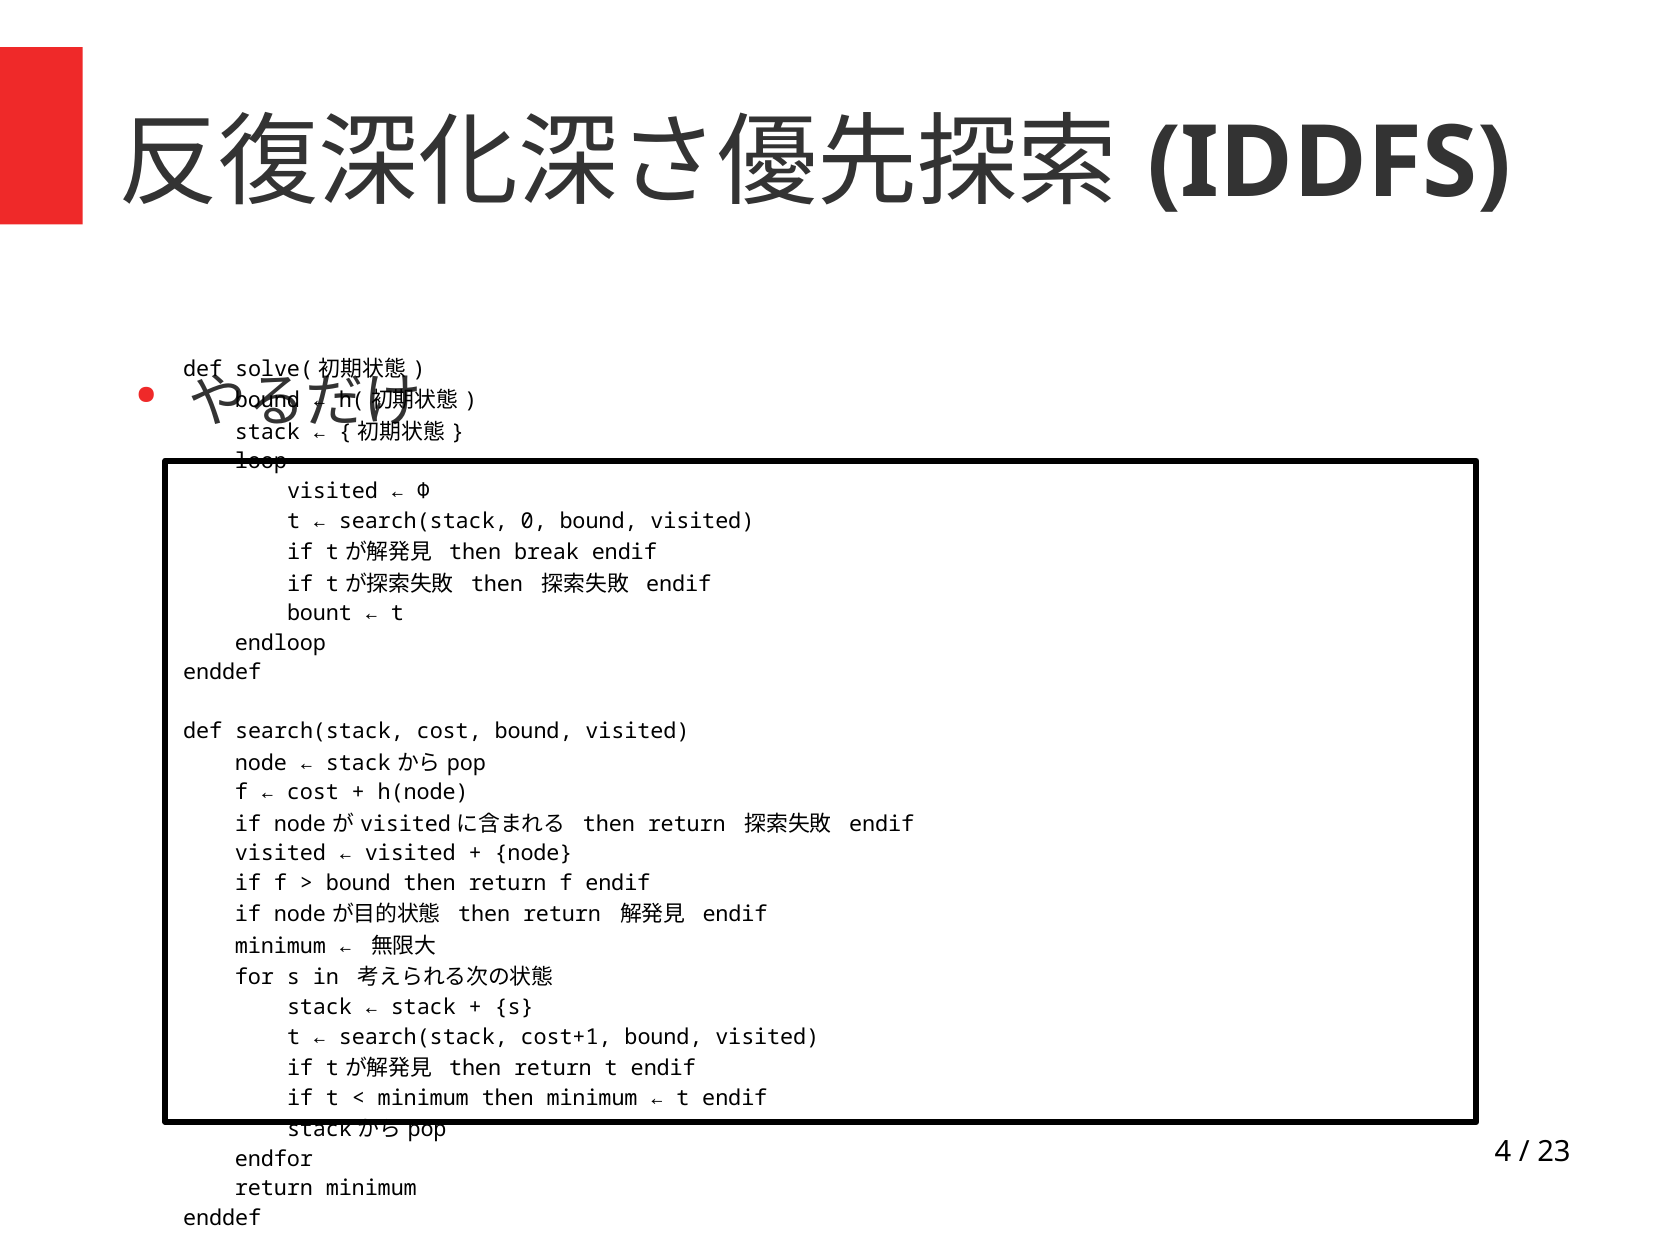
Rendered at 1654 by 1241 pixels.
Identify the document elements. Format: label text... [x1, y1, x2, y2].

text_box def solve(初期状態) bound ← h(初期状態) stack ← {初期状態} loop visited ← Φ t ← search(stack, 0, bound, visited) if tが解発見 then break endif if tが探索失敗 then 探索失敗 endif bount ← t endloop enddef def search(stack, cost, bound, visited) node ← stackからpop f ← cost + h(node) if nodeがvisitedに含まれる then return 探索失敗 endif visited ← visited + {node} if f > bound then return f endif if nodeが目的状態 then return 解発見 endif minimum ← 無限大 for s in 考えられる次の状態 stack ← stack + {s} t ← search(stack, cost+1, bound, visited) if tが解発見 then return t endif if t < minimum then minimum ← t endif stackからpop endfor return minimum enddef [165, 460, 1477, 1123]
list やるだけ [118, 354, 1536, 1074]
title 反復深化深さ優先探索(IDDFS) [118, 49, 1571, 257]
